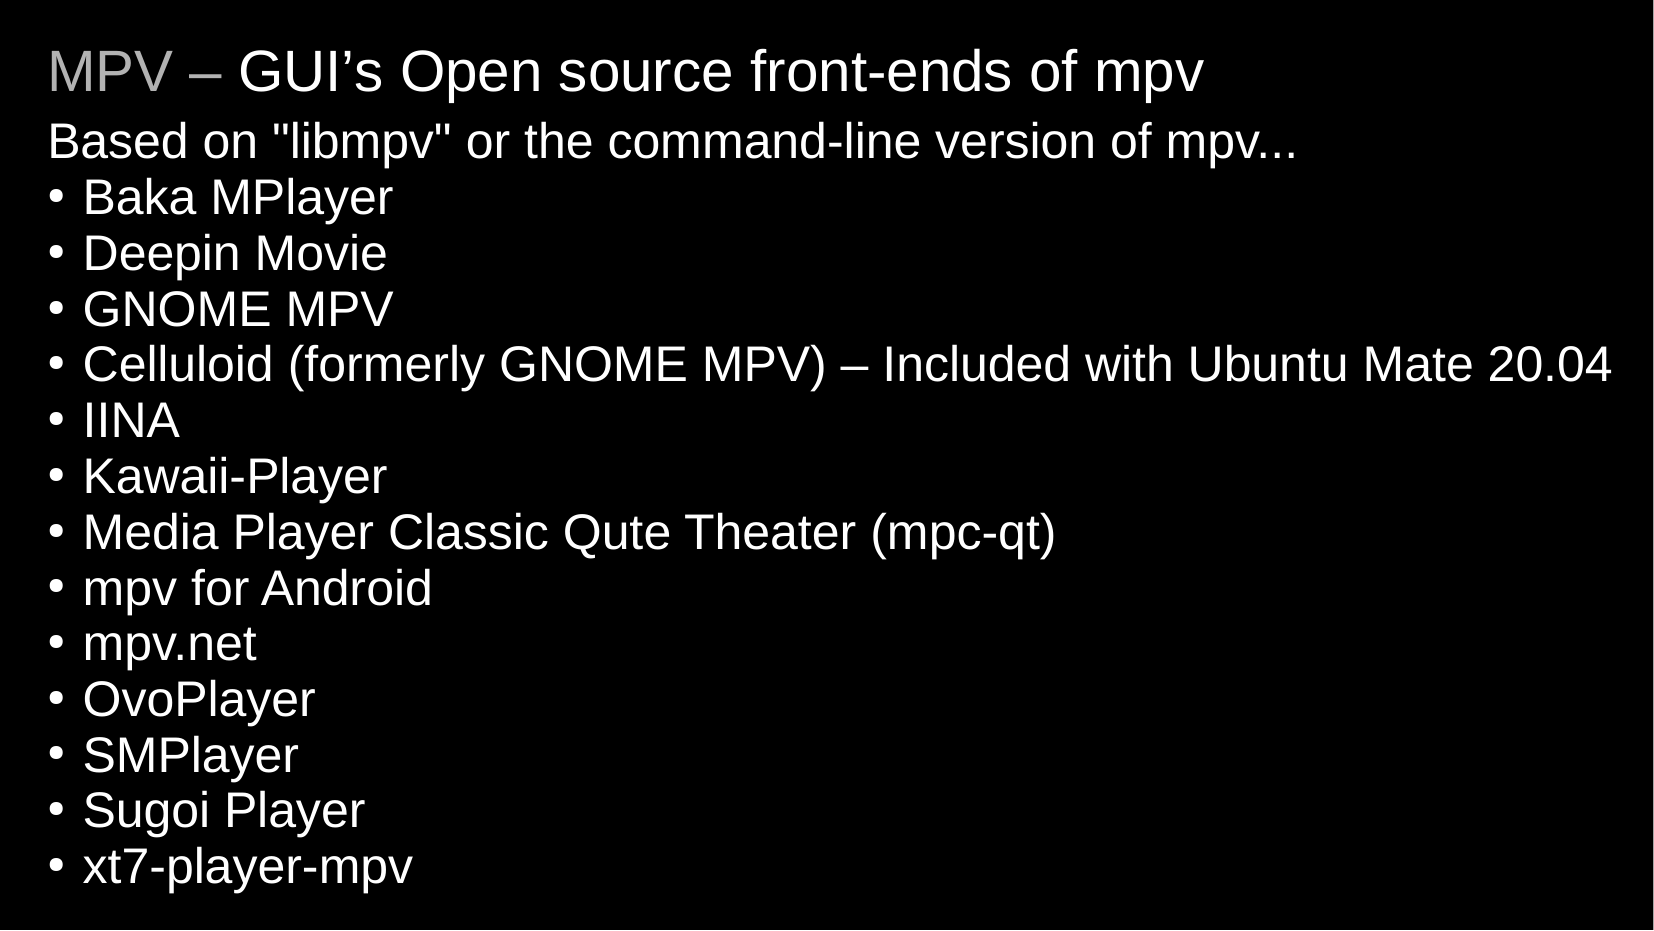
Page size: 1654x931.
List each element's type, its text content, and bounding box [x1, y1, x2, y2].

subtitle Based on "libmpv" or the command-line version of mpv... Baka MPlayer Deepin Movie GNOME MPV Celluloid (formerly GNOME MPV) – Included with Ubuntu Mate 20.04 IINA Kawaii-Player Media Player Classic Qute Theater (mpc-qt) mpv for Android mpv.net OvoPlayer SMPlayer Sugoi Player xt7-player-mpv [47, 113, 1654, 931]
title MPV – GUI’s Open source front-ends of mpv [47, 29, 1630, 113]
